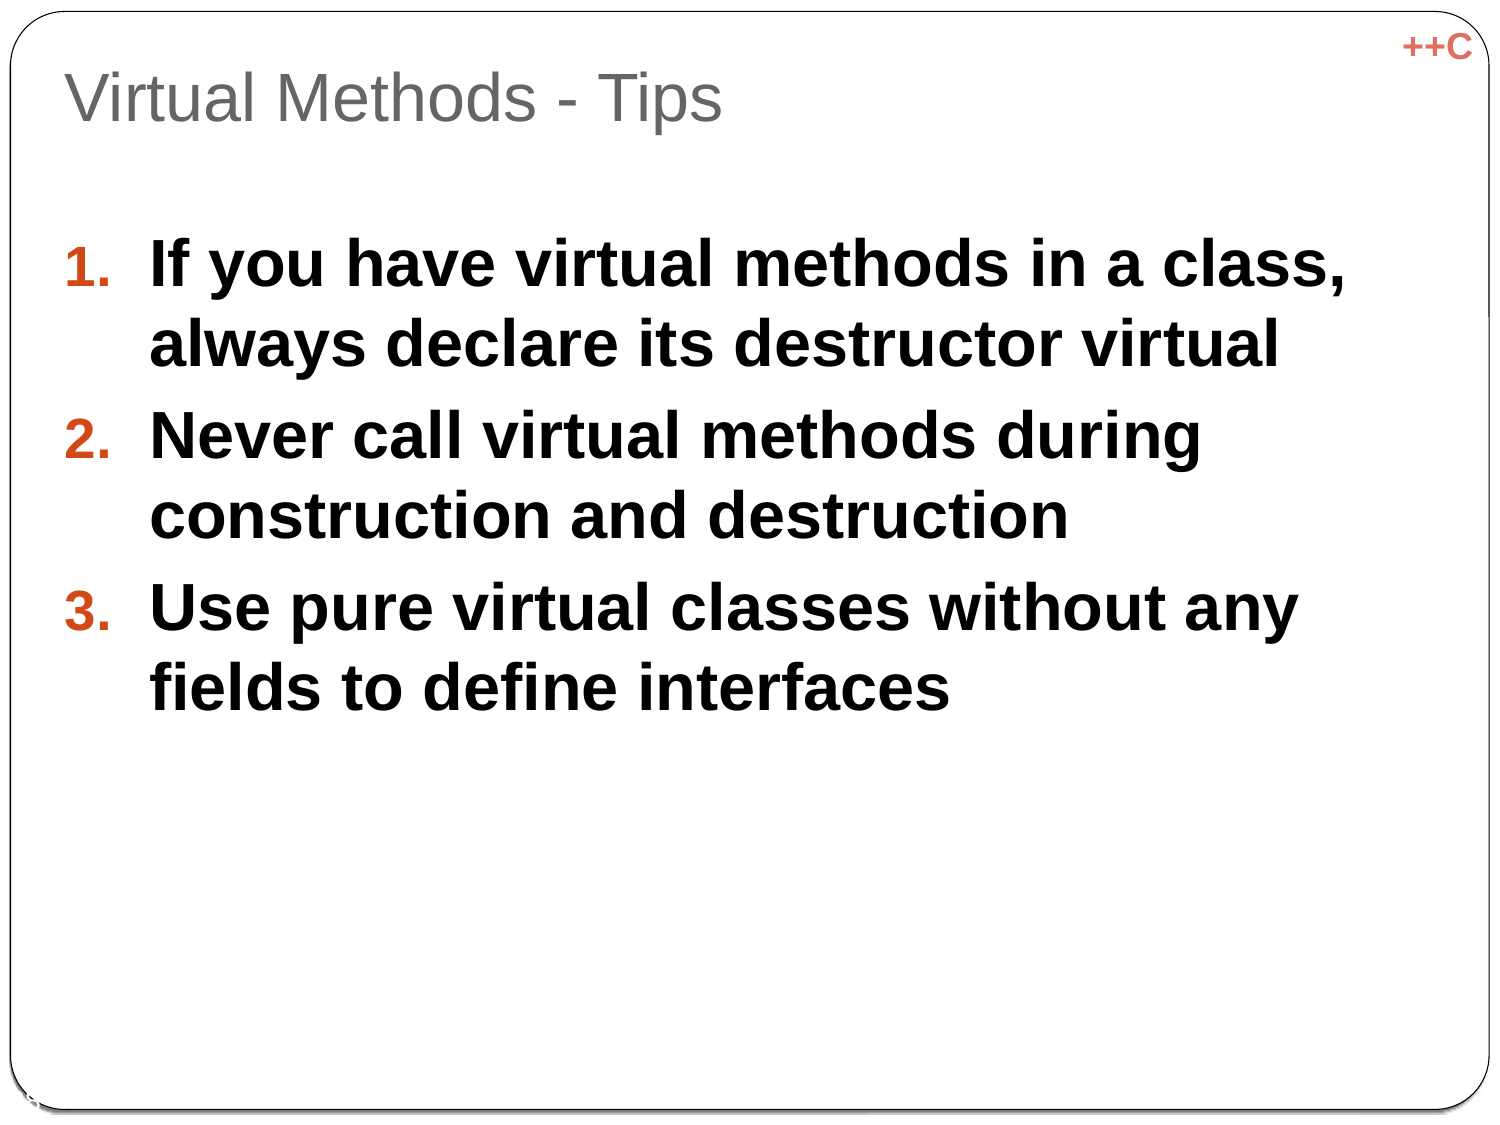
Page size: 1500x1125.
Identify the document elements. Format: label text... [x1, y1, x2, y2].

title Virtual Methods - Tips [50, 45, 1450, 150]
slide_number <number> [0, 1074, 50, 1125]
list If you have virtual methods in a class, always declare its destructor virtual Never call virtual methods during construction and destruction Use pure virtual classes without any fields to define interfaces [50, 212, 1450, 1125]
